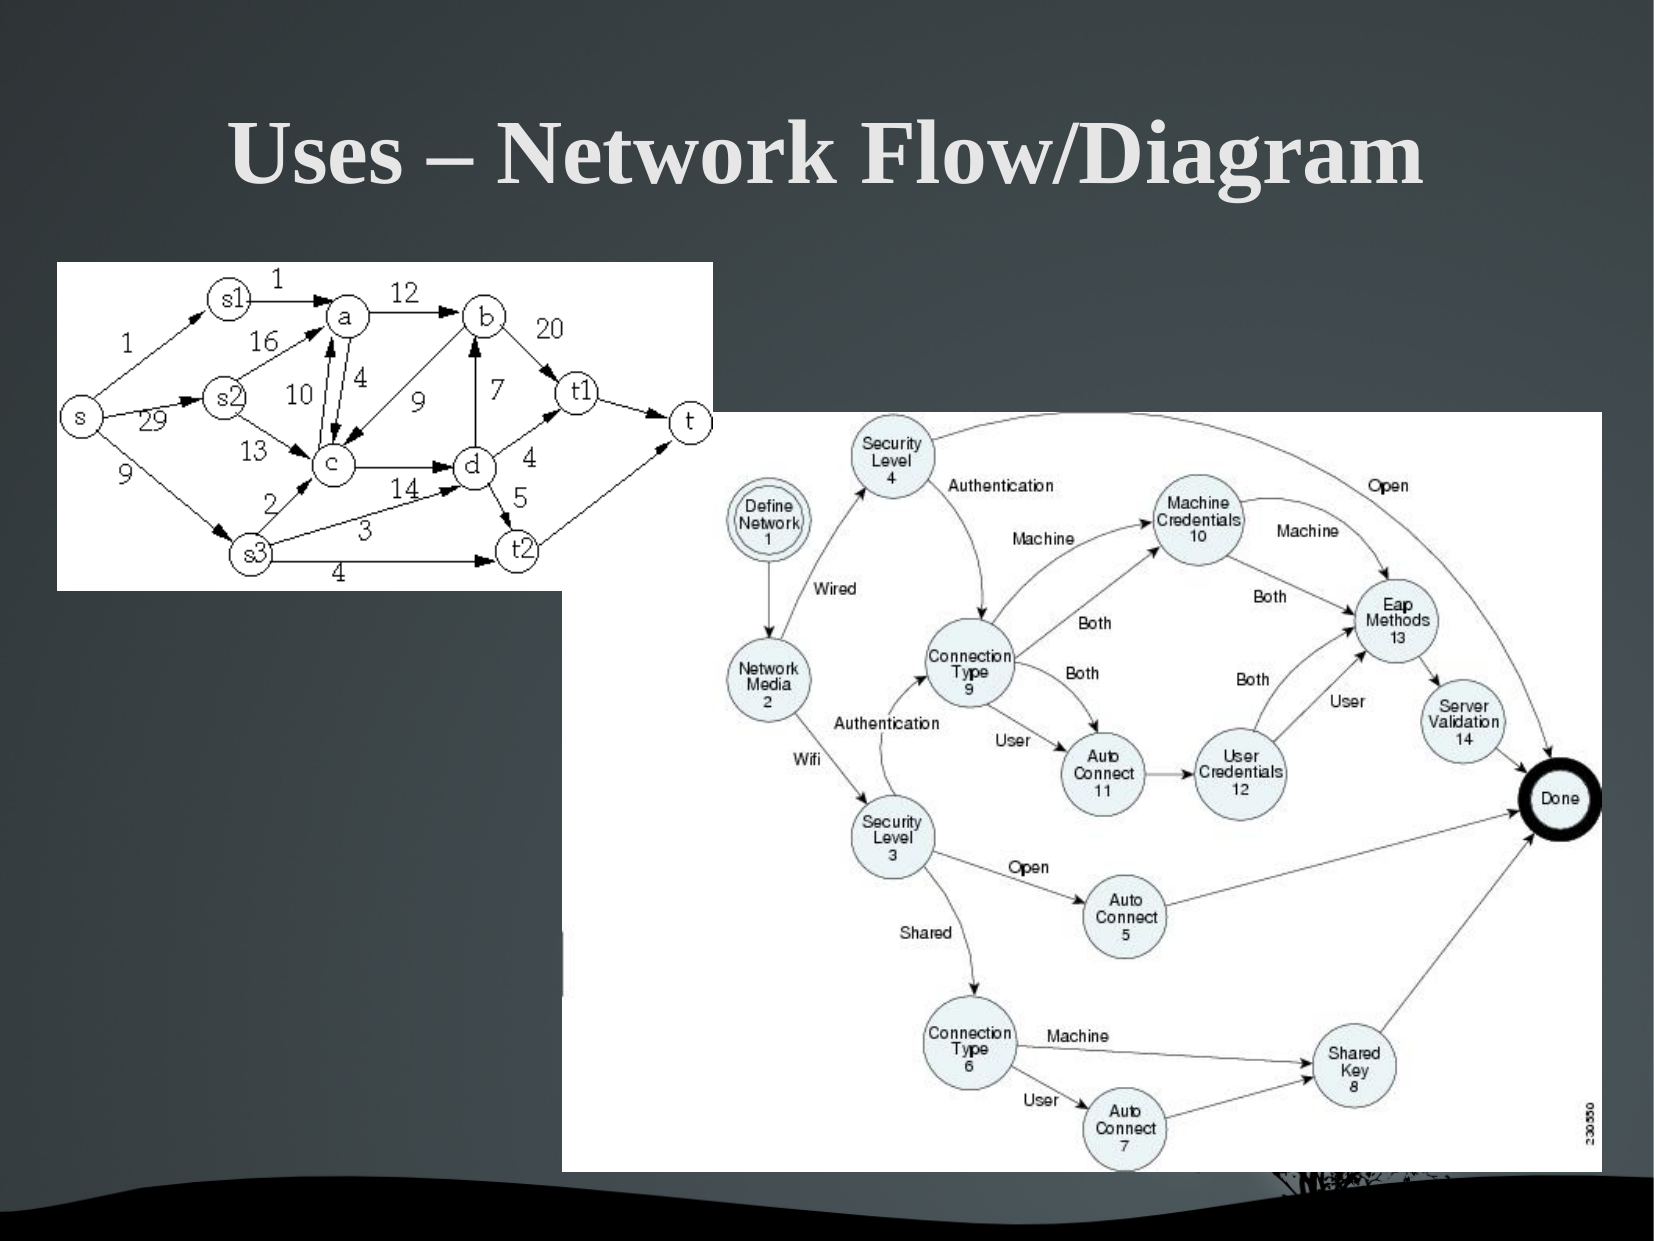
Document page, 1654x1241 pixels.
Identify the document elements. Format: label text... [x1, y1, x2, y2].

title Uses – Network Flow/Diagram [82, 49, 1571, 257]
picture [0, 0, 1654, 1241]
